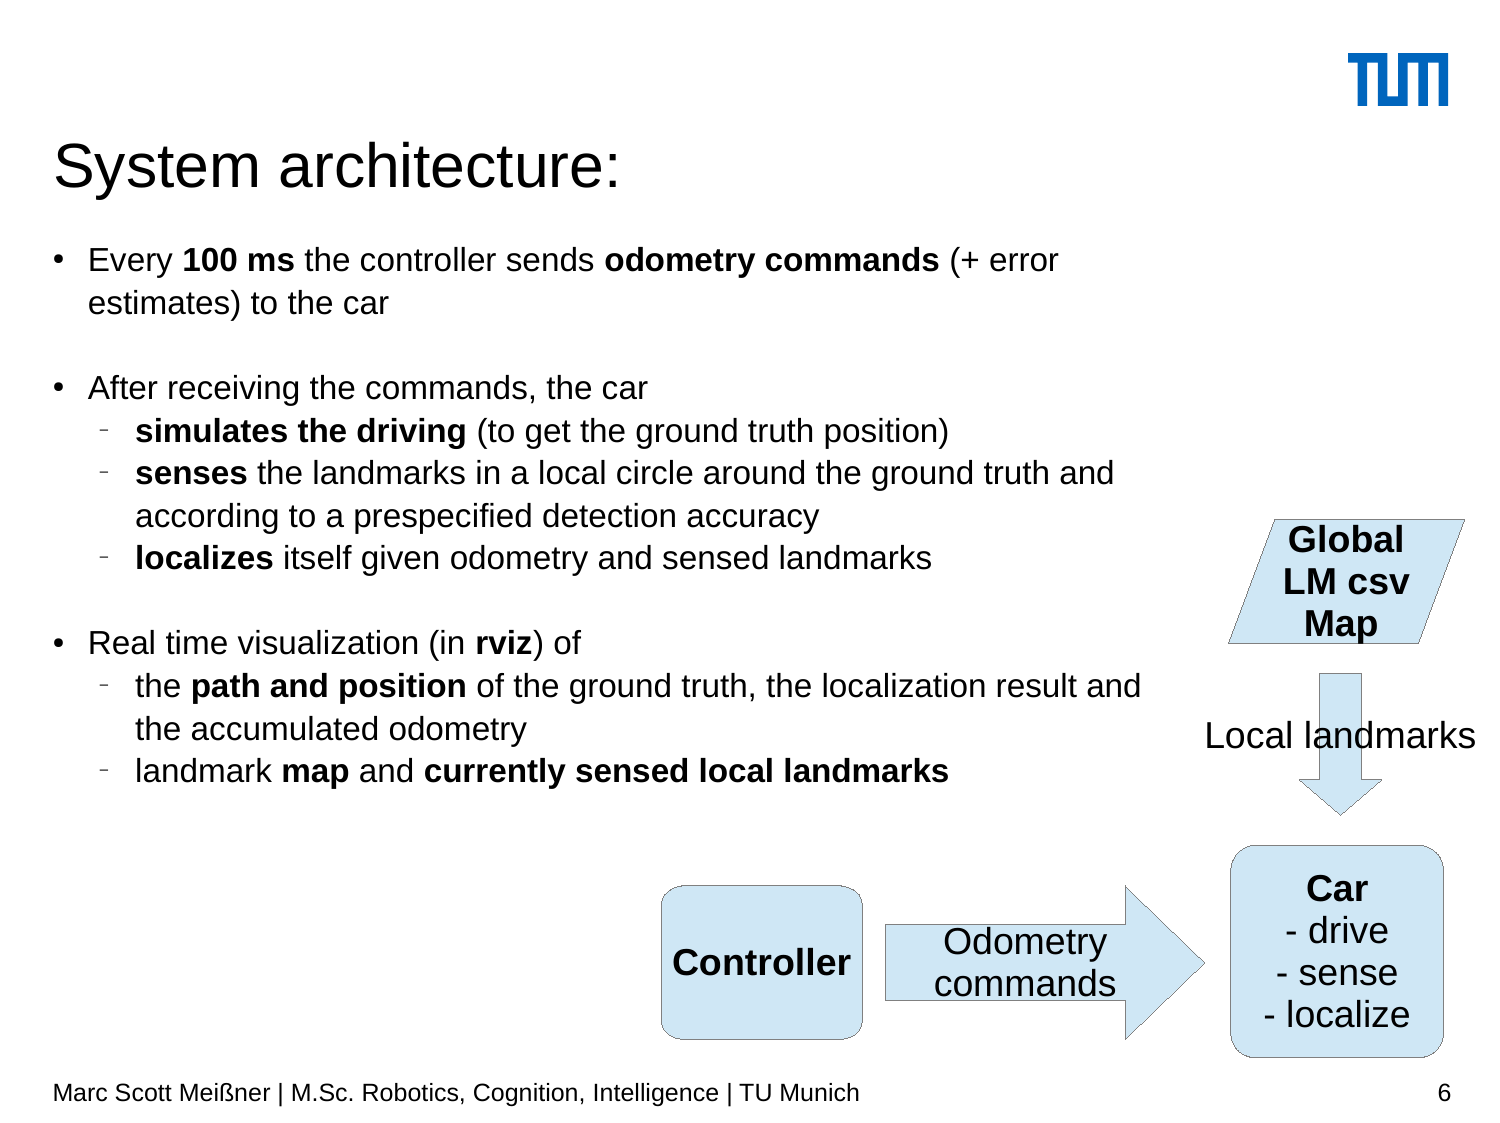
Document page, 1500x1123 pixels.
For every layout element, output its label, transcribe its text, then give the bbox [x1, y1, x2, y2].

text_box Controller [661, 885, 863, 1040]
title System architecture: [53, 130, 1453, 201]
text_box Local landmarks [1299, 673, 1382, 816]
text_box Odometry commands [885, 885, 1205, 1040]
text_box Car - drive - sense - localize [1230, 845, 1444, 1058]
text_box Global LM csv Map [1228, 519, 1465, 644]
list Every 100 ms the controller sends odometry commands (+ error estimates) to the car After receiving the commands, the car simulates the driving (to get the ground truth position) senses the landmarks in a local circle around the ground truth and according to a prespecified detection accuracy localizes itself given odometry and sensed landmarks Real time visualization (in rviz) of the path and position of the ground truth, the localization result and the accumulated odometry landmark map and currently sensed local landmarks [52, 236, 1182, 870]
